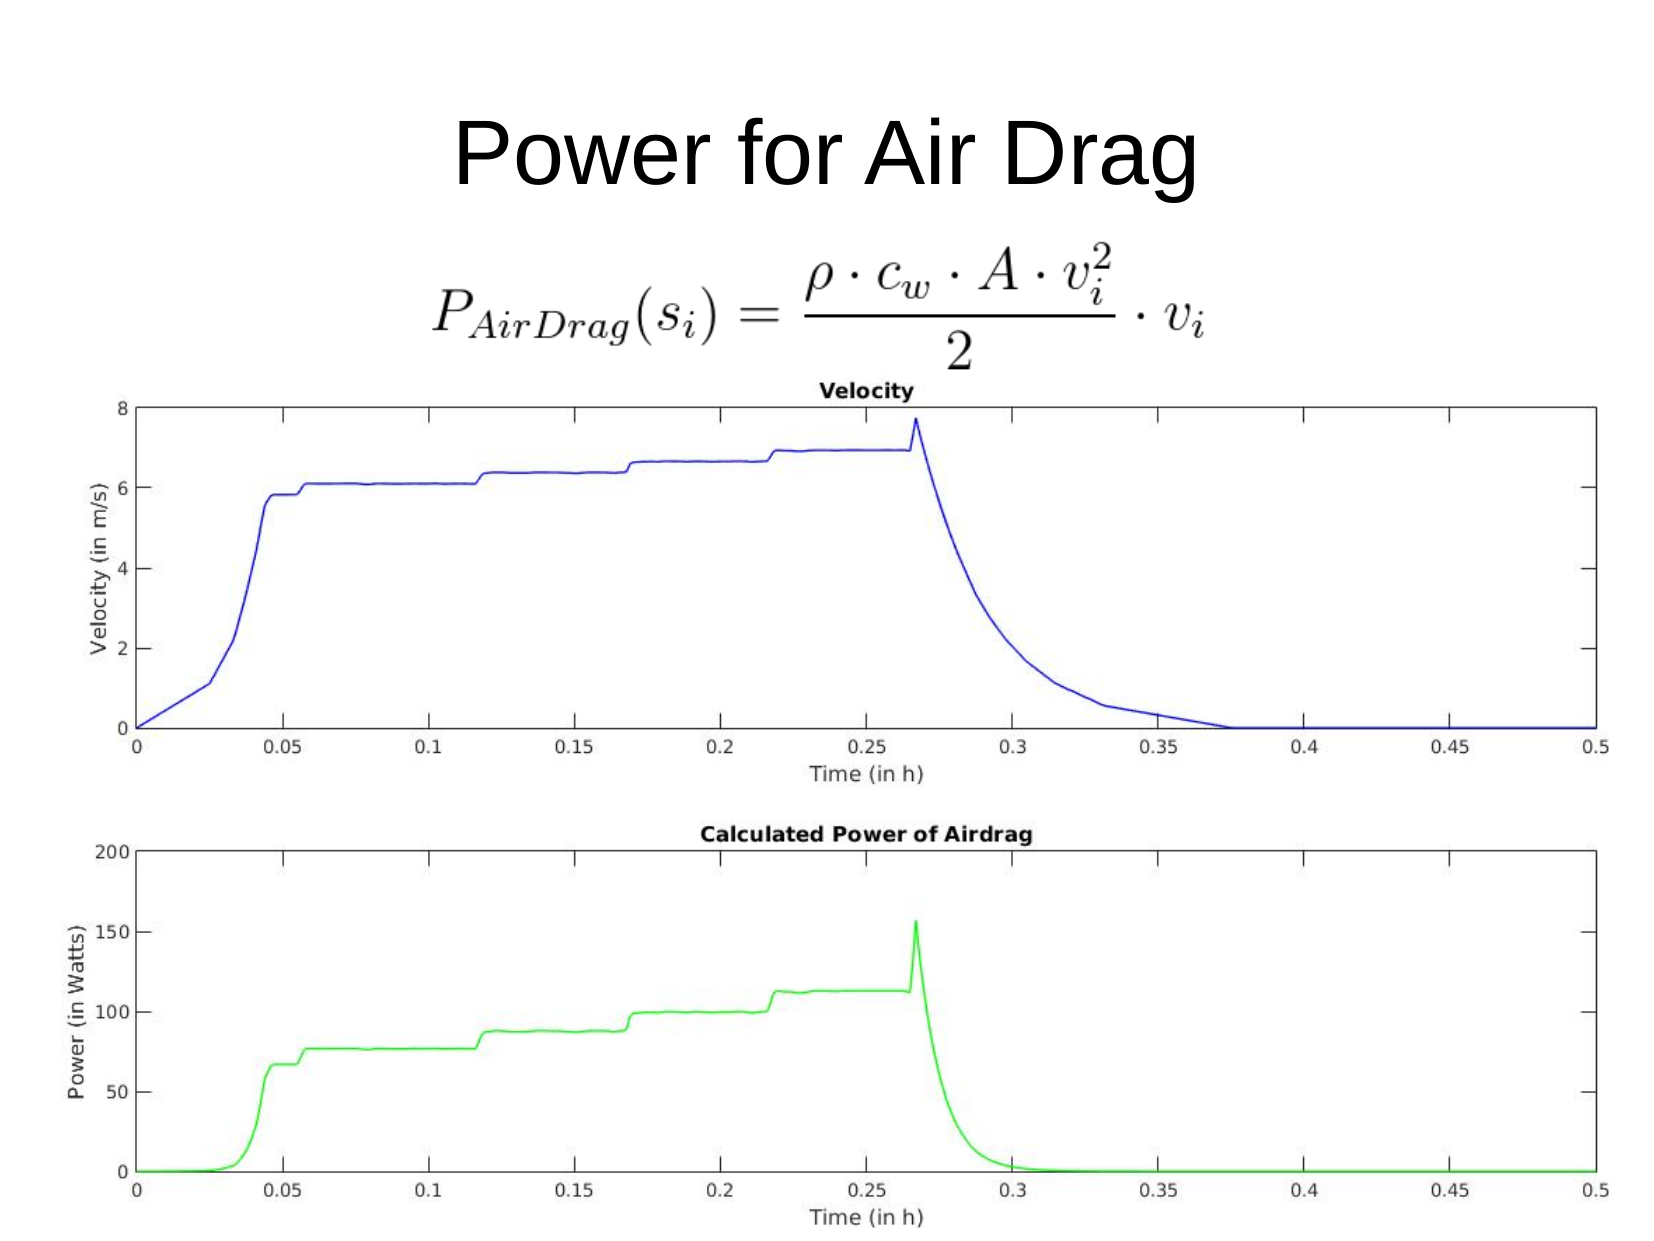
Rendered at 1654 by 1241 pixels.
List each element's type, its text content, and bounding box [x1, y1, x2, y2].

title Power for Air Drag [82, 49, 1571, 257]
picture [48, 236, 1636, 1228]
